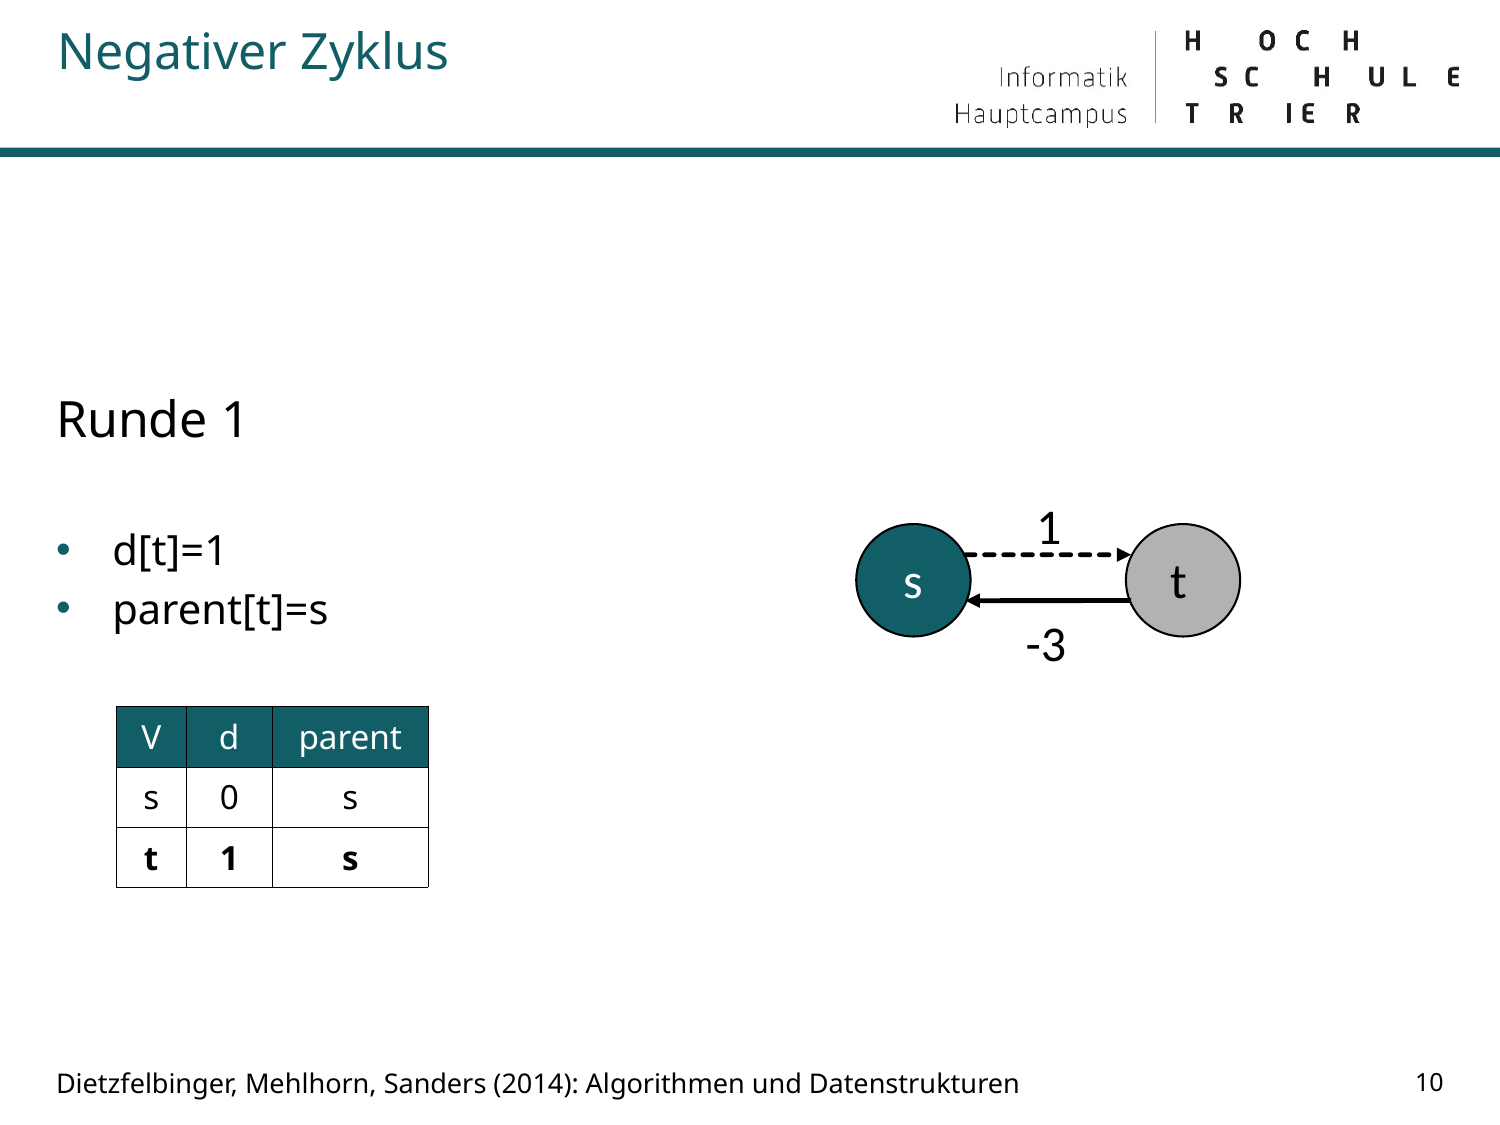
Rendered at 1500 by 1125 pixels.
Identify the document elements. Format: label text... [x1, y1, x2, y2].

text_box s [903, 557, 955, 609]
table_cell t [117, 828, 186, 887]
table_cell 0 [187, 768, 272, 827]
text_box Runde 1 d[t]=1 parent[t]=s [41, 249, 1459, 888]
table_header V [117, 707, 186, 767]
table_header d [187, 707, 272, 767]
table_cell s [273, 828, 428, 887]
table_cell 1 [187, 828, 272, 887]
text_box -3 [1009, 583, 1083, 700]
picture [956, 30, 1459, 128]
text_box [856, 524, 971, 637]
text_box Dietzfelbinger, Mehlhorn, Sanders (2014): Algorithmen und Datenstrukturen [41, 1058, 1193, 1106]
table_cell s [117, 768, 186, 827]
table_cell s [273, 768, 428, 827]
table_header parent [273, 707, 428, 767]
title Negativer Zyklus [42, 12, 941, 131]
text_box t [1170, 558, 1222, 609]
slide_number <Foliennummer> [1222, 1058, 1459, 1106]
text_box 1 [1021, 490, 1074, 559]
text_box [1125, 524, 1241, 637]
